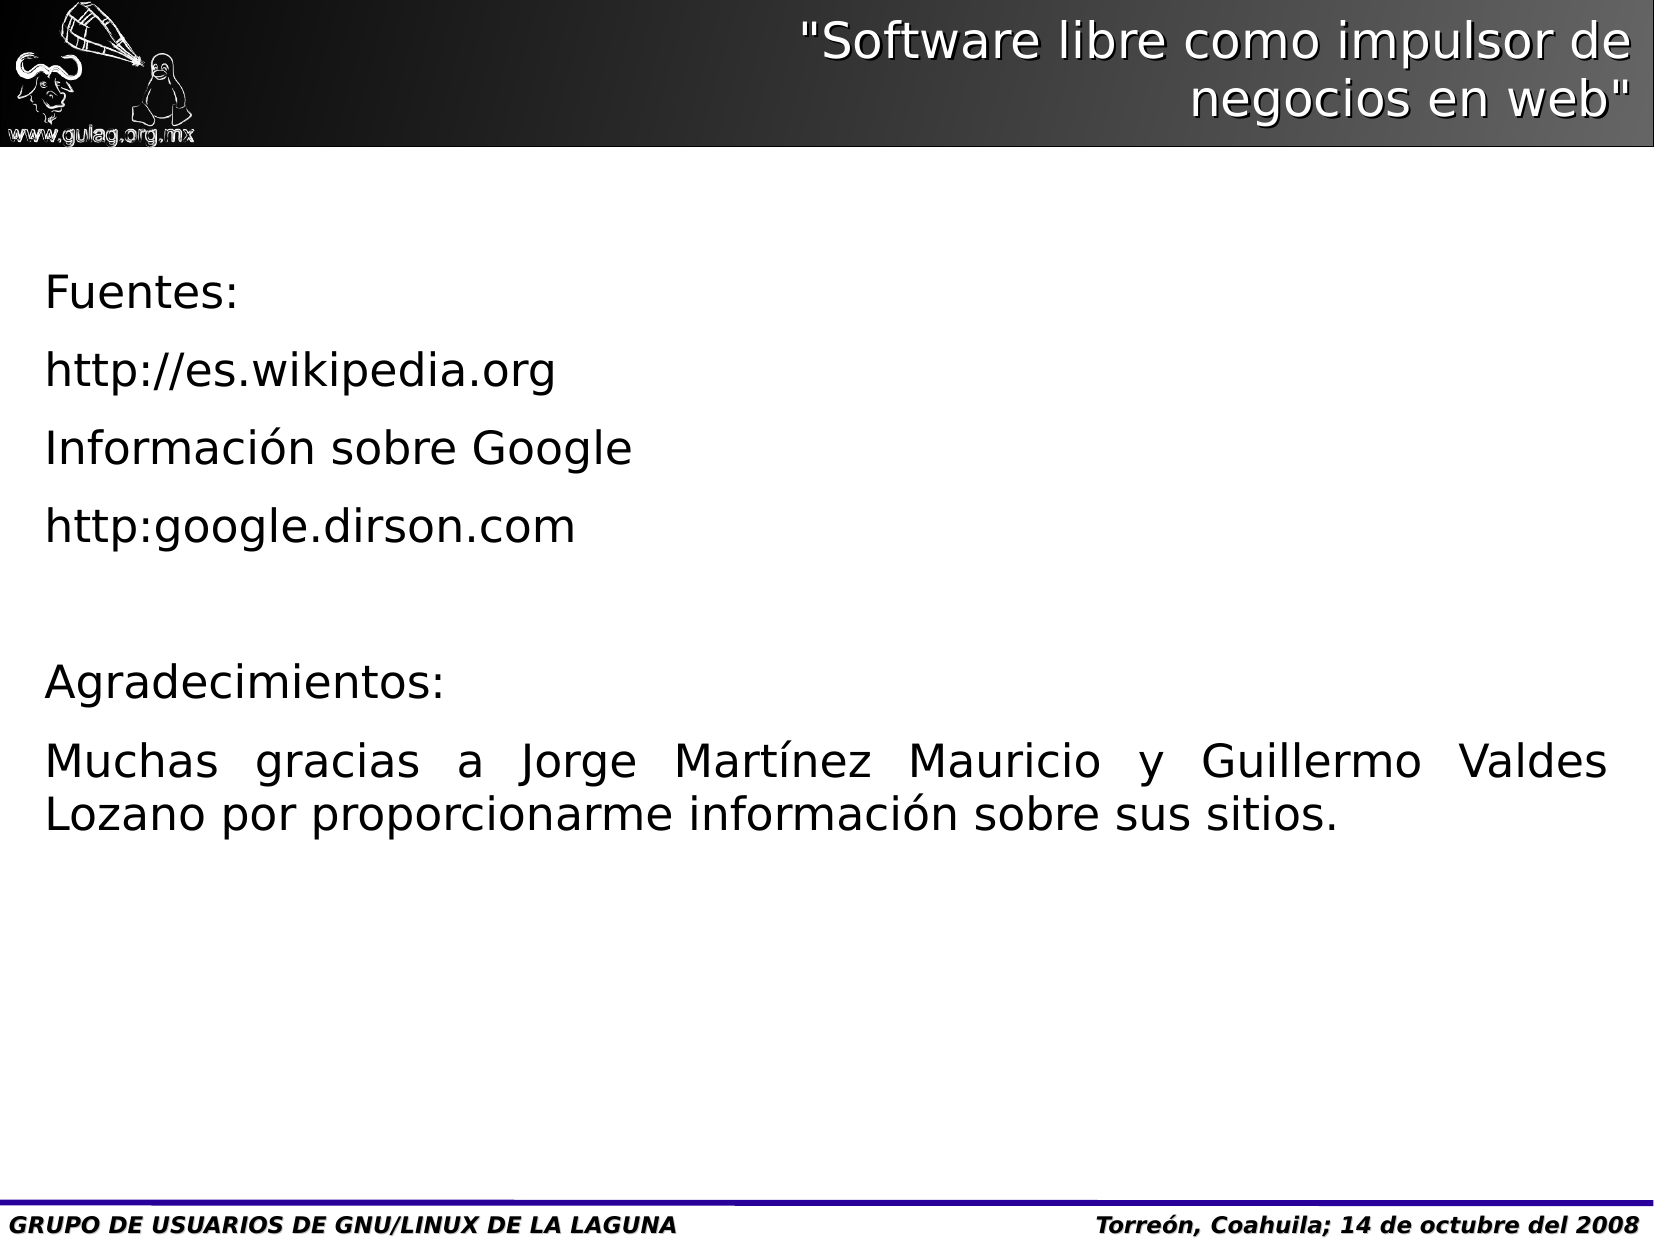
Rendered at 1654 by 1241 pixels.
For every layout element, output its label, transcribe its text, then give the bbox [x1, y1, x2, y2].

text_box Fuentes: http://es.wikipedia.org Información sobre Google http:google.dirson.com Agradecimientos: Muchas gracias a Jorge Martínez Mauricio y Guillermo Valdes Lozano por proporcionarme información sobre sus sitios. [29, 258, 1625, 927]
text_box "Software libre como impulsor de negocios en web" [750, 4, 1648, 136]
text_box [0, 0, 5, 147]
text_box [197, 0, 1654, 147]
text_box GRUPO DE USUARIOS DE GNU/LINUX DE LA LAGUNA [0, 1204, 694, 1241]
picture [5, 0, 197, 148]
text_box Torreón, Coahuila; 14 de octubre del 2008 [1080, 1204, 1654, 1241]
